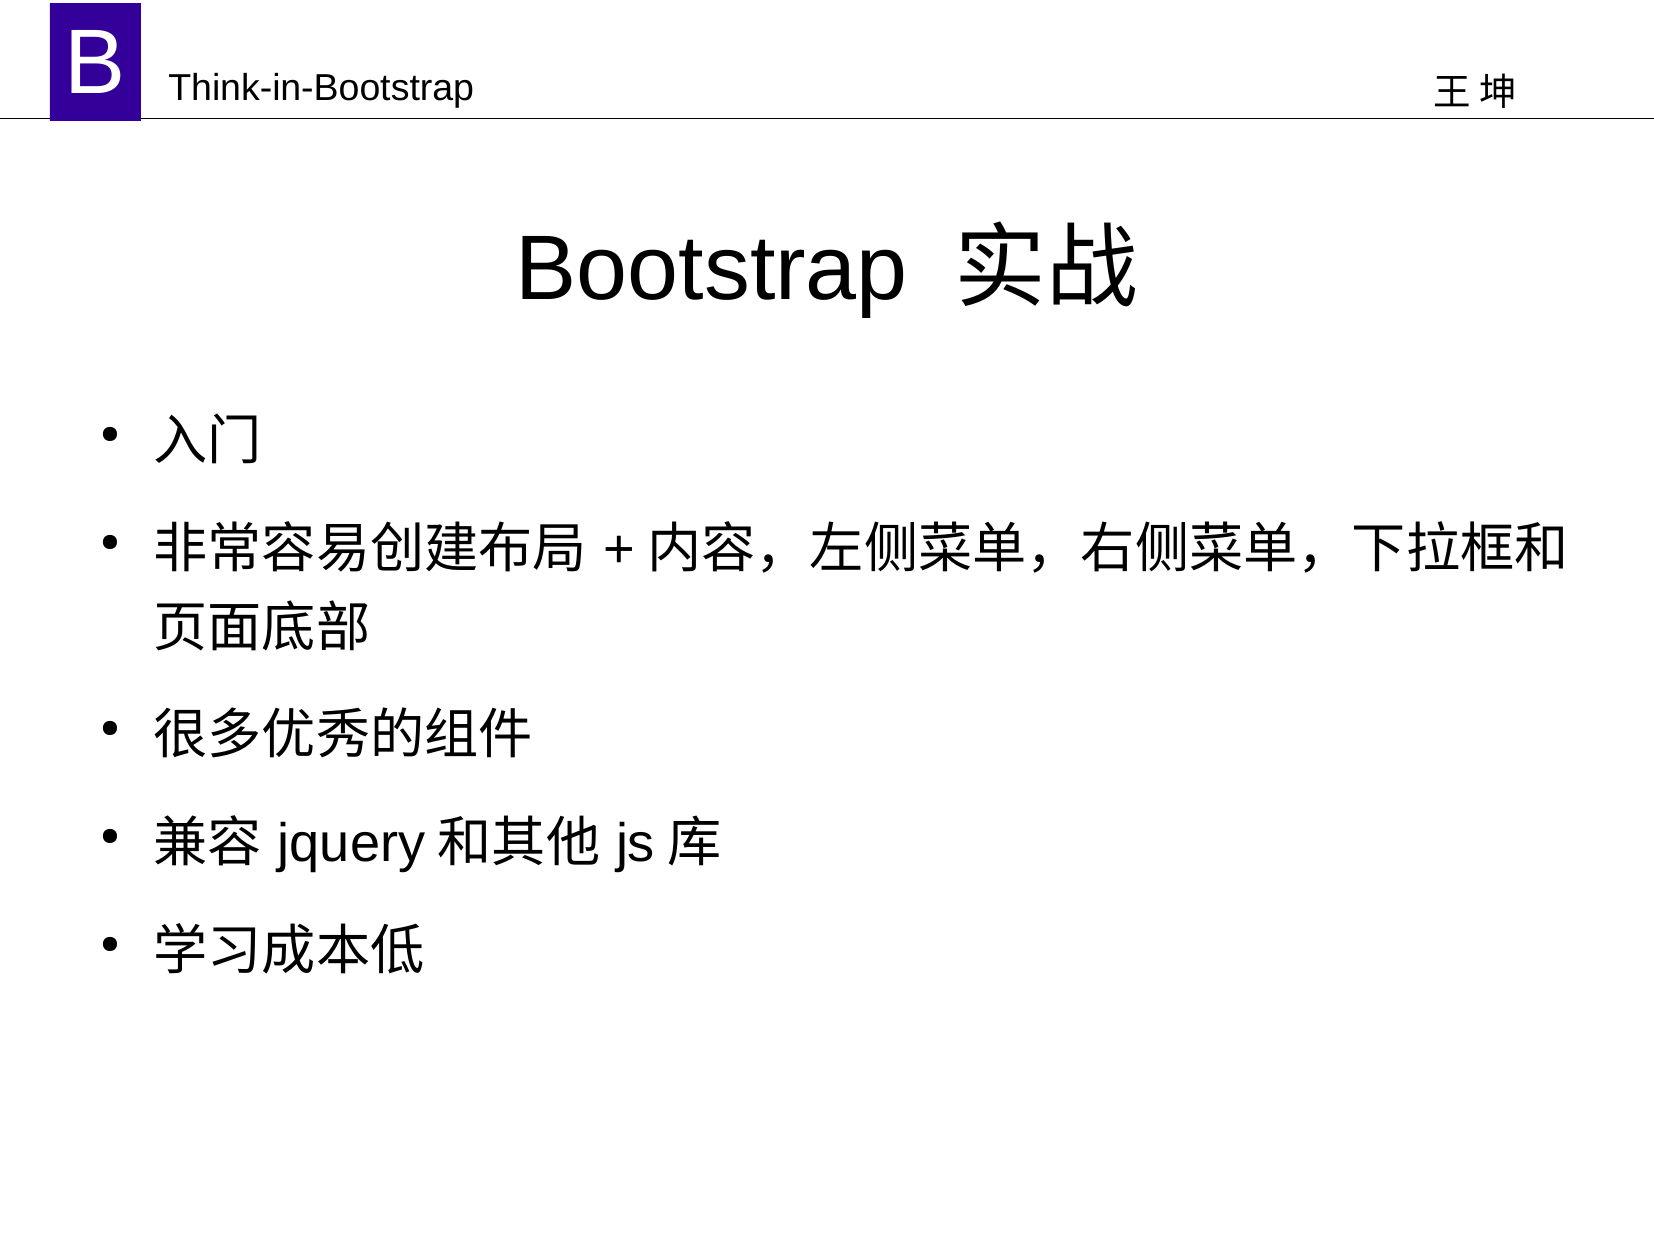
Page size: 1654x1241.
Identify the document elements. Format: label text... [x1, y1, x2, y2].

list 入门 非常容易创建布局+内容，左侧菜单，右侧菜单，下拉框和页面底部 很多优秀的组件 兼容jquery和其他js库 学习成本低 [82, 396, 1571, 1116]
title Bootstrap 实战 [82, 155, 1571, 363]
text_box Think-in-Bootstrap [153, 59, 489, 116]
text_box 王 坤 [1418, 54, 1548, 119]
text_box B [49, 3, 141, 121]
